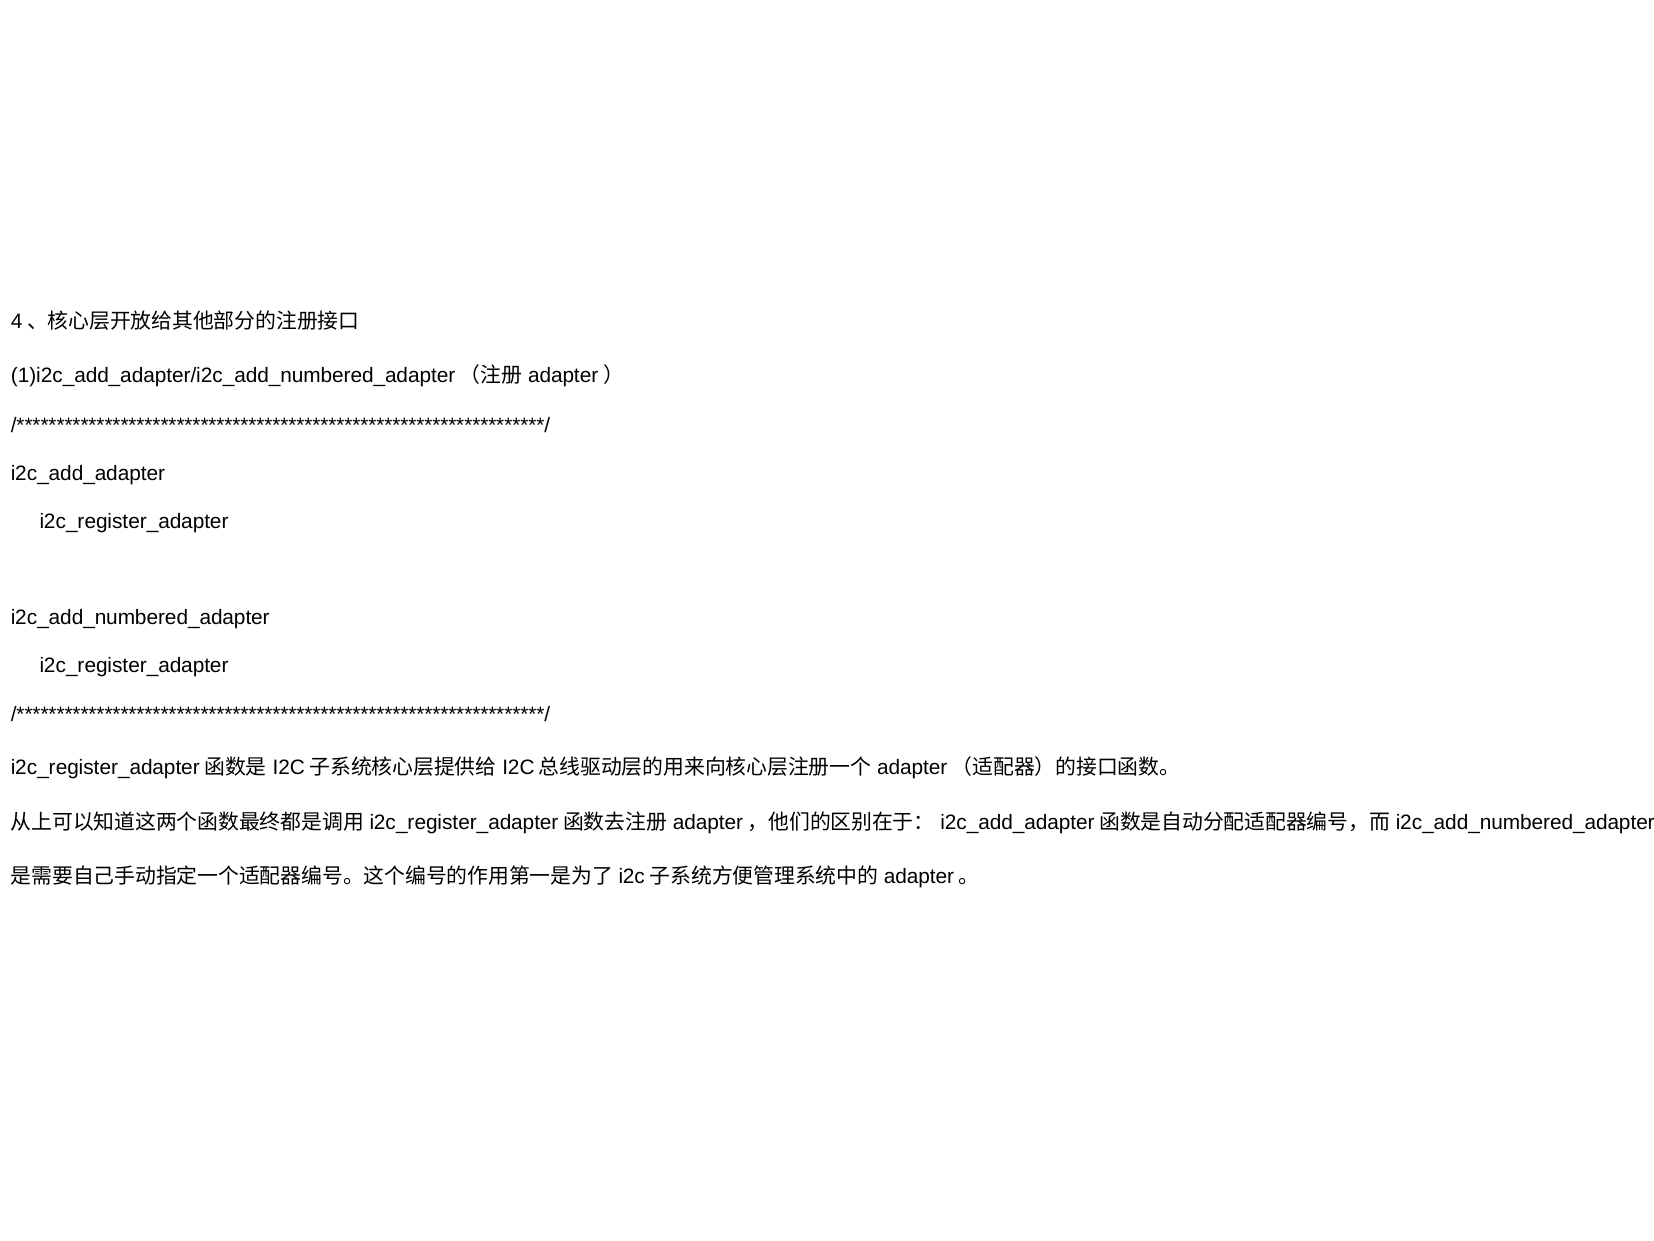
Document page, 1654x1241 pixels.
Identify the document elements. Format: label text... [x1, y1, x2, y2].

text_box 4、核心层开放给其他部分的注册接口 (1)i2c_add_adapter/i2c_add_numbered_adapter（注册adapter） /******************************************************************/ i2c_add_adapter i2c_register_adapter i2c_add_numbered_adapter i2c_register_adapter /******************************************************************/ i2c_register_adapter函数是I2C子系统核心层提供给I2C总线驱动层的用来向核心层注册一个adapter（适配器）的接口函数。 从上可以知道这两个函数最终都是调用i2c_register_adapter函数去注册adapter，他们的区别在于：i2c_add_adapter函数是自动分配适配器编号，而i2c_add_numbered_adapter 是需要自己手动指定一个适配器编号。这个编号的作用第一是为了i2c子系统方便管理系统中的adapter。 [0, 296, 1654, 951]
